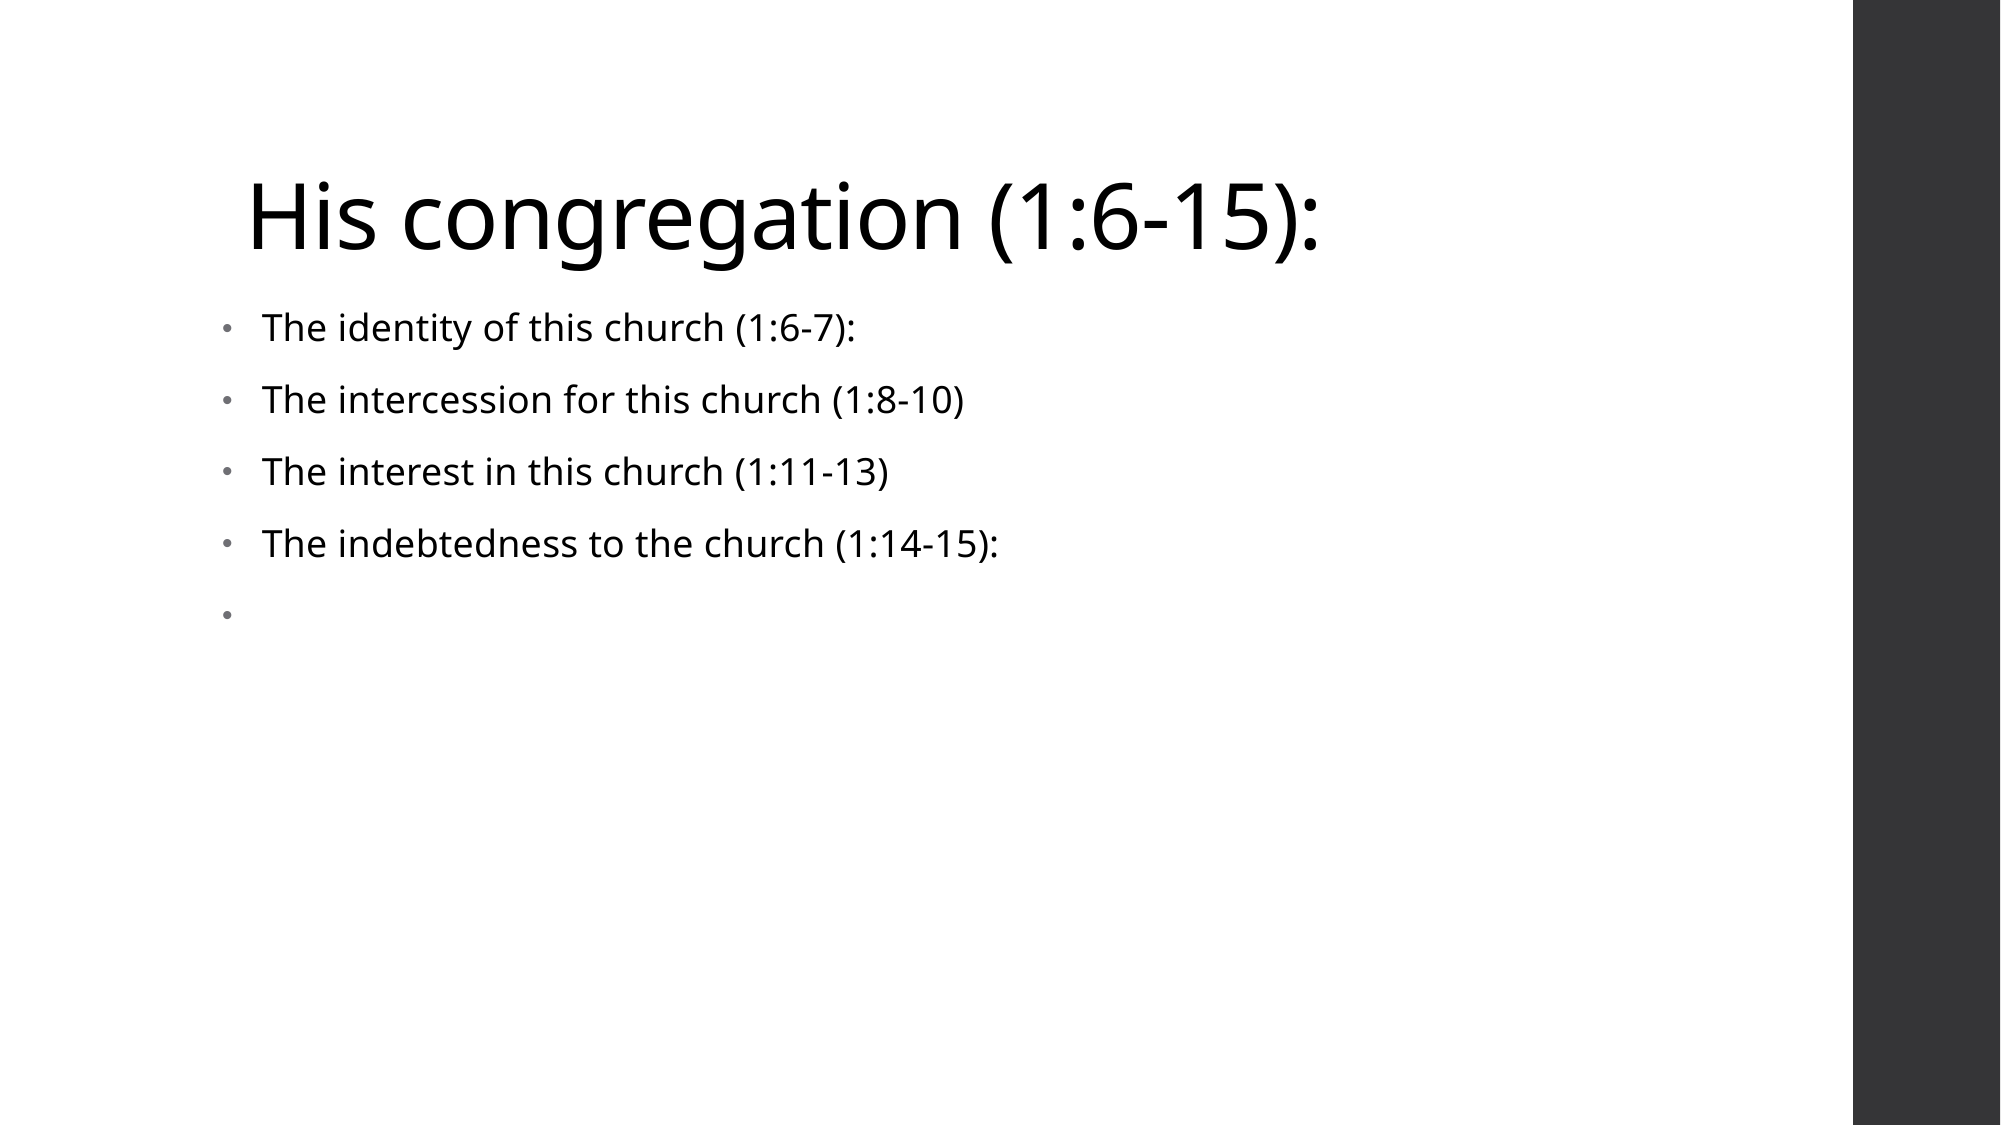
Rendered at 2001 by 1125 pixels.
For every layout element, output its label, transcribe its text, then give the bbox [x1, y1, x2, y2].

title His congregation (1:6-15): [206, 60, 1797, 278]
list The identity of this church (1:6-7): The intercession for this church (1:8-10) The interest in this church (1:11-13) The indebtedness to the church (1:14-15): [206, 299, 1617, 1014]
